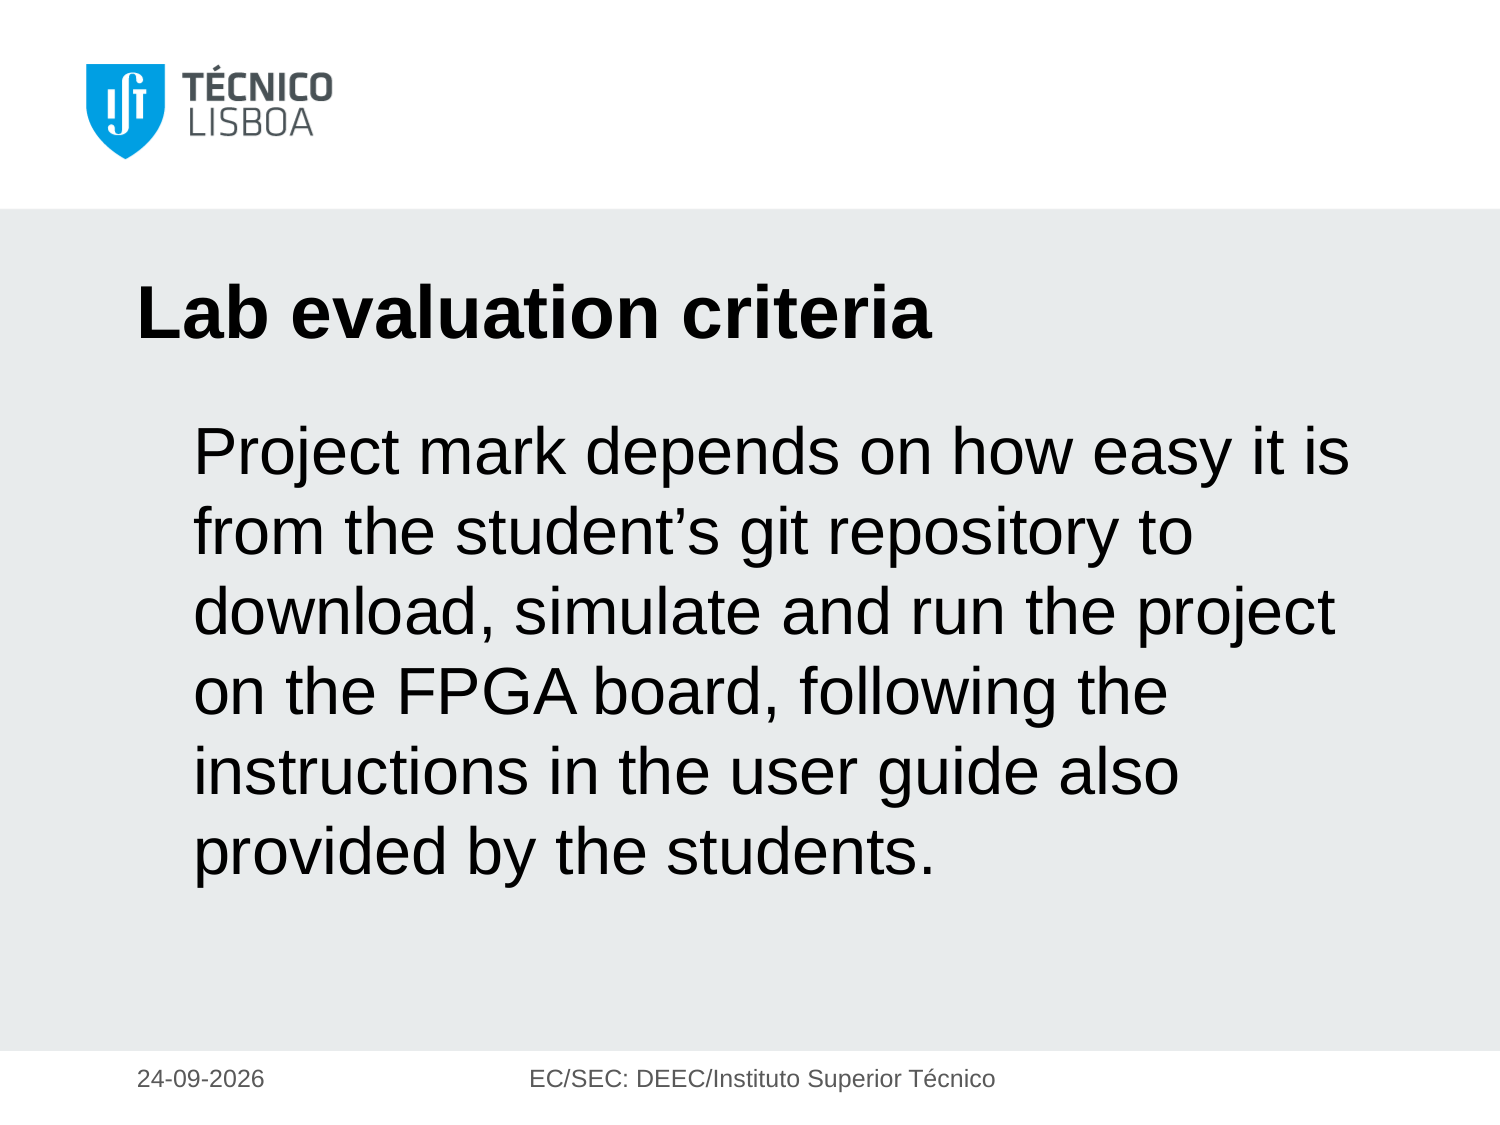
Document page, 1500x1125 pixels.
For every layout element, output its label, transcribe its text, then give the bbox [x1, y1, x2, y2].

footer EC/SEC: DEEC/Instituto Superior Técnico [512, 1052, 1021, 1103]
slide_number 23-09-2019 [121, 1052, 425, 1103]
picture [0, 0, 1500, 1125]
list Project mark depends on how easy it is from the student’s git repository to download, simulate and run the project on the FPGA board, following the instructions in the user guide also provided by the students. [121, 400, 1378, 1005]
title Lab evaluation criteria [121, 237, 1378, 381]
